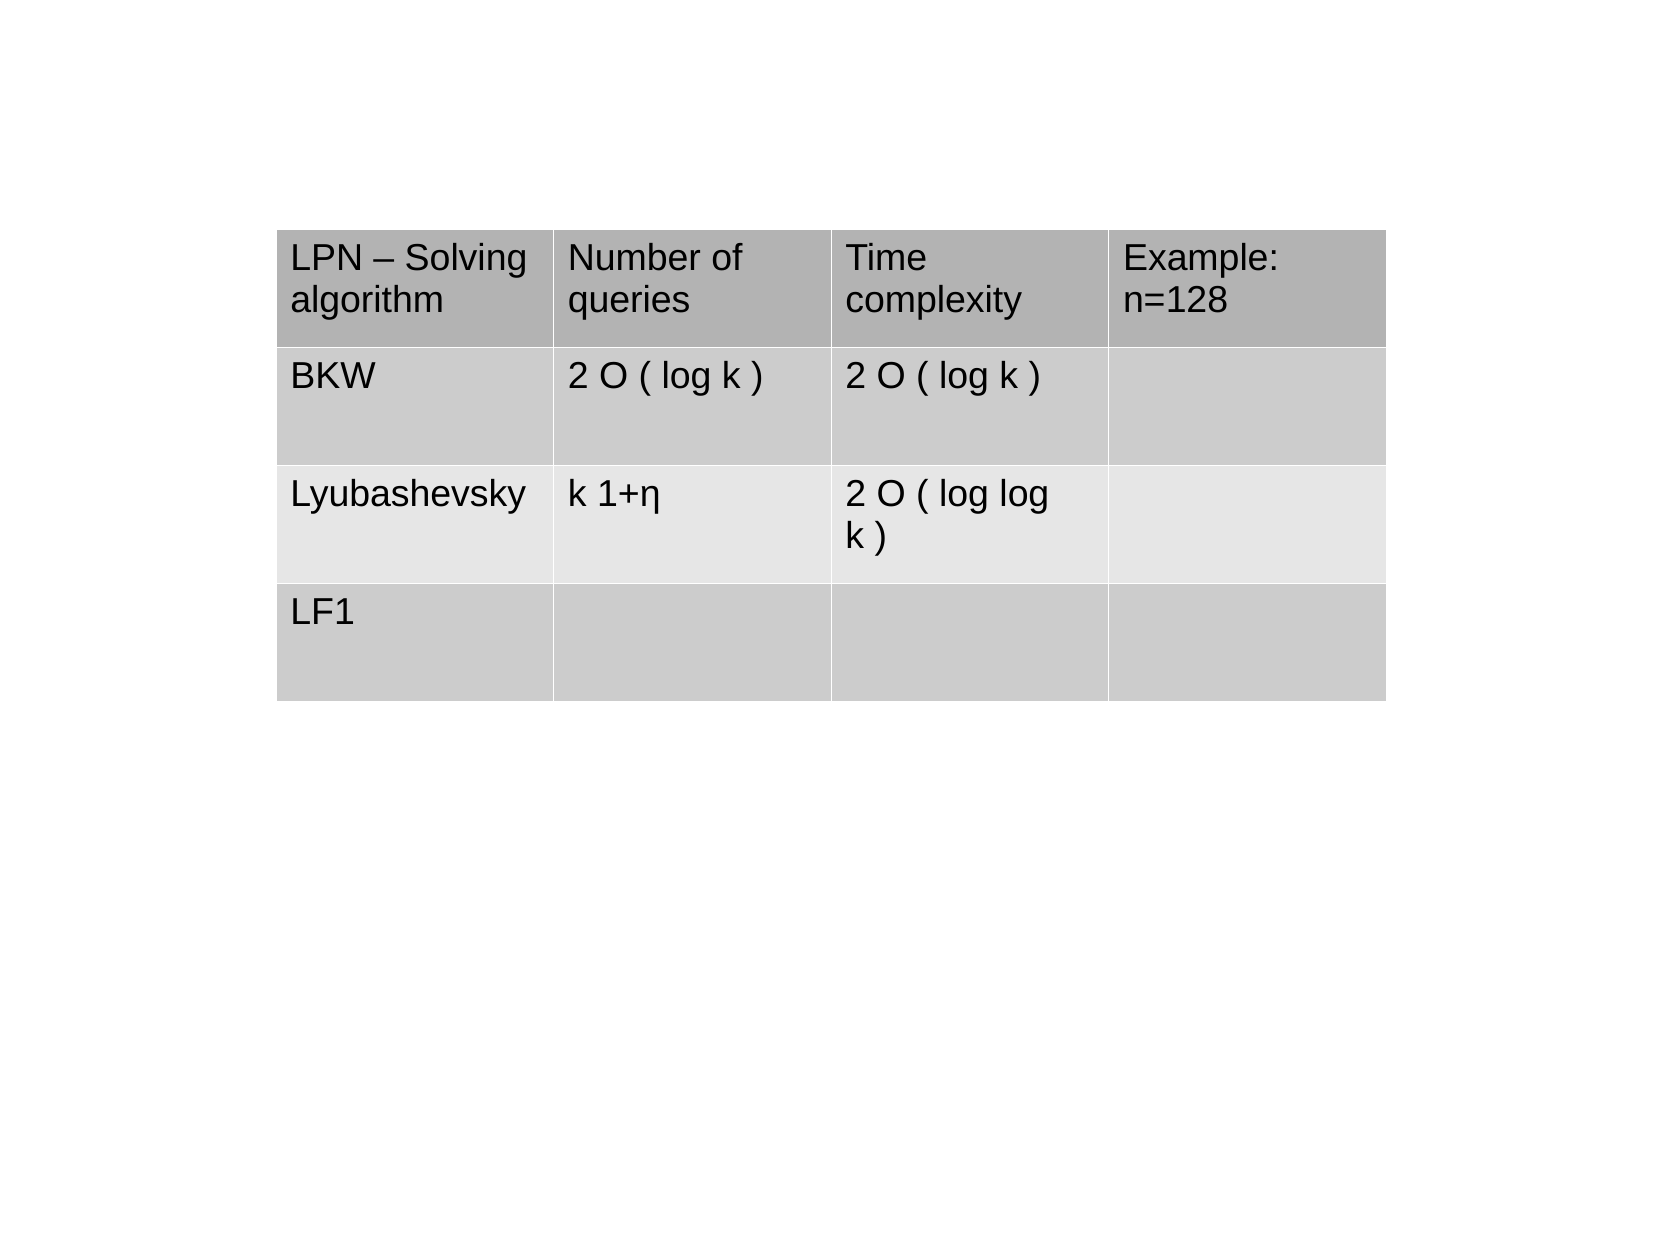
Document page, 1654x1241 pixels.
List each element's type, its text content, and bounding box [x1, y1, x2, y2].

table_cell 2 O ( log k ) [832, 348, 1108, 465]
table_cell [1109, 584, 1386, 701]
table_cell Lyubashevsky [277, 466, 553, 583]
table_cell LF1 [277, 584, 553, 701]
table_cell 2 O ( log k ) [554, 348, 831, 465]
table_cell [832, 584, 1108, 701]
table_header Example: n=128 [1109, 230, 1386, 347]
table_cell k 1+η [554, 466, 831, 583]
table_header Time complexity [832, 230, 1108, 347]
table_cell 2 O ( log log k ) [832, 466, 1108, 583]
table_header LPN – Solving algorithm [277, 230, 553, 347]
table_cell BKW [277, 348, 553, 465]
table_header Number of queries [554, 230, 831, 347]
table_cell [1109, 348, 1386, 465]
table_cell [554, 584, 831, 701]
table_cell [1109, 466, 1386, 583]
